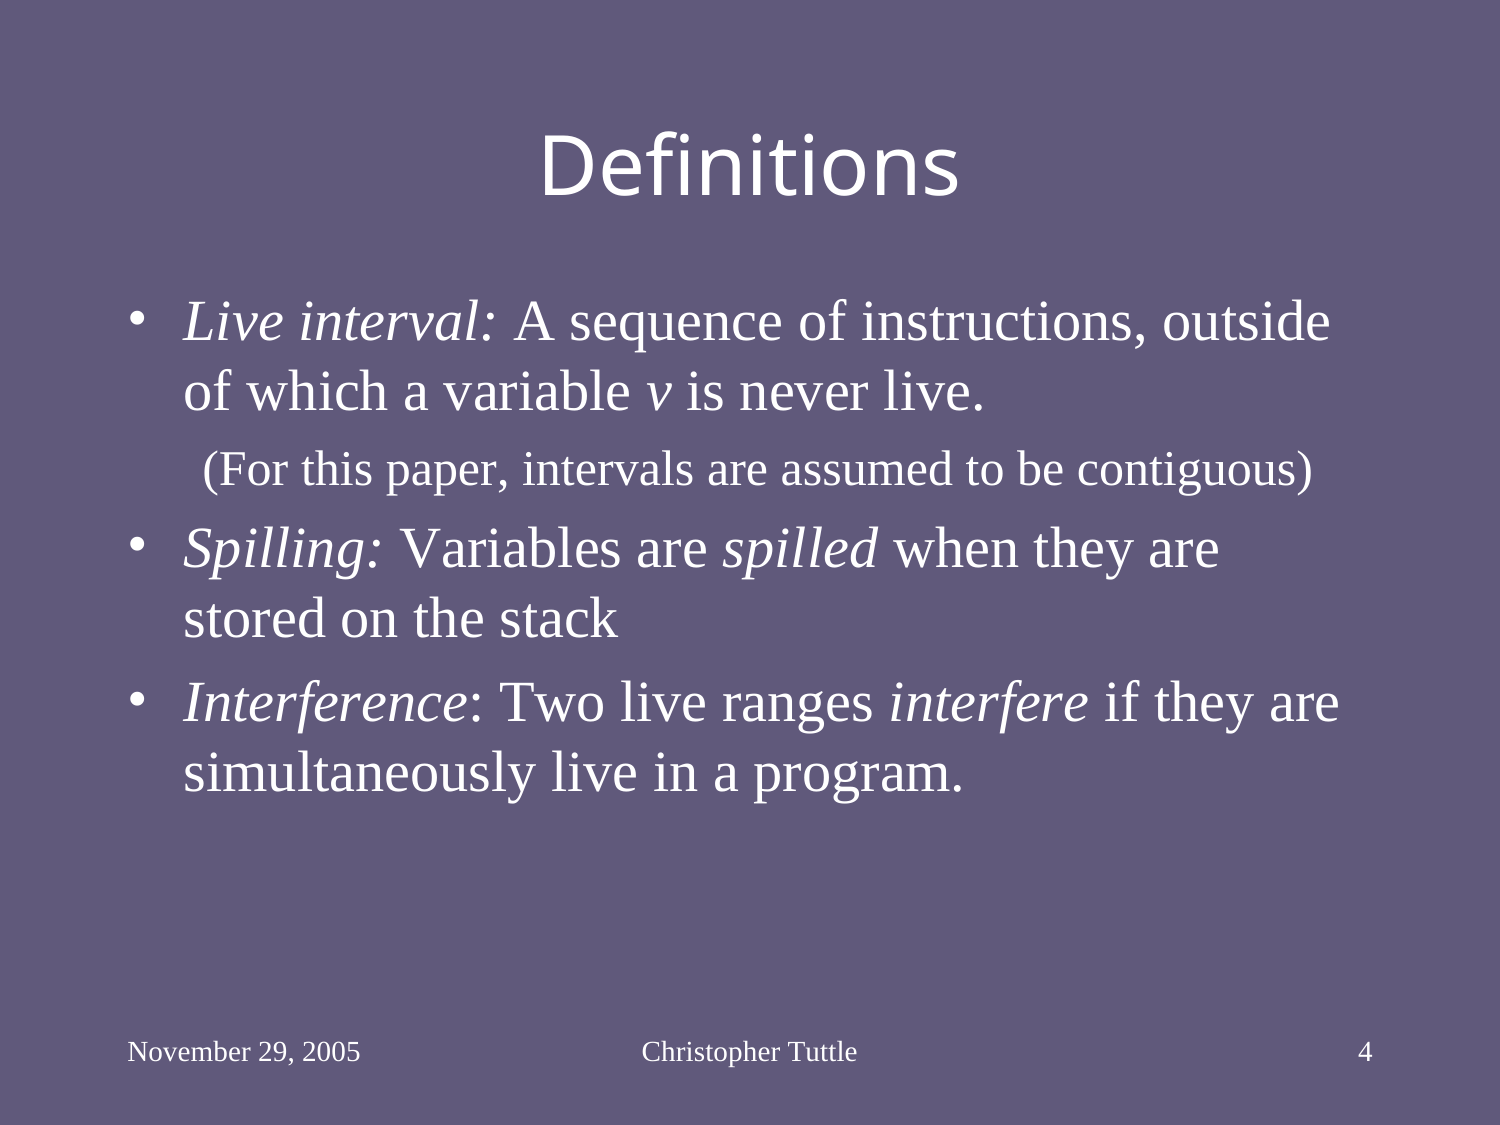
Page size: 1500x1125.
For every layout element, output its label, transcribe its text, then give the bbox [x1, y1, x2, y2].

list Live interval: A sequence of instructions, outside of which a variable v is never live. (For this paper, intervals are assumed to be contiguous) Spilling: Variables are spilled when they are stored on the stack Interference: Two live ranges interfere if they are simultaneously live in a program. [112, 275, 1388, 1000]
title Definitions [112, 87, 1388, 238]
